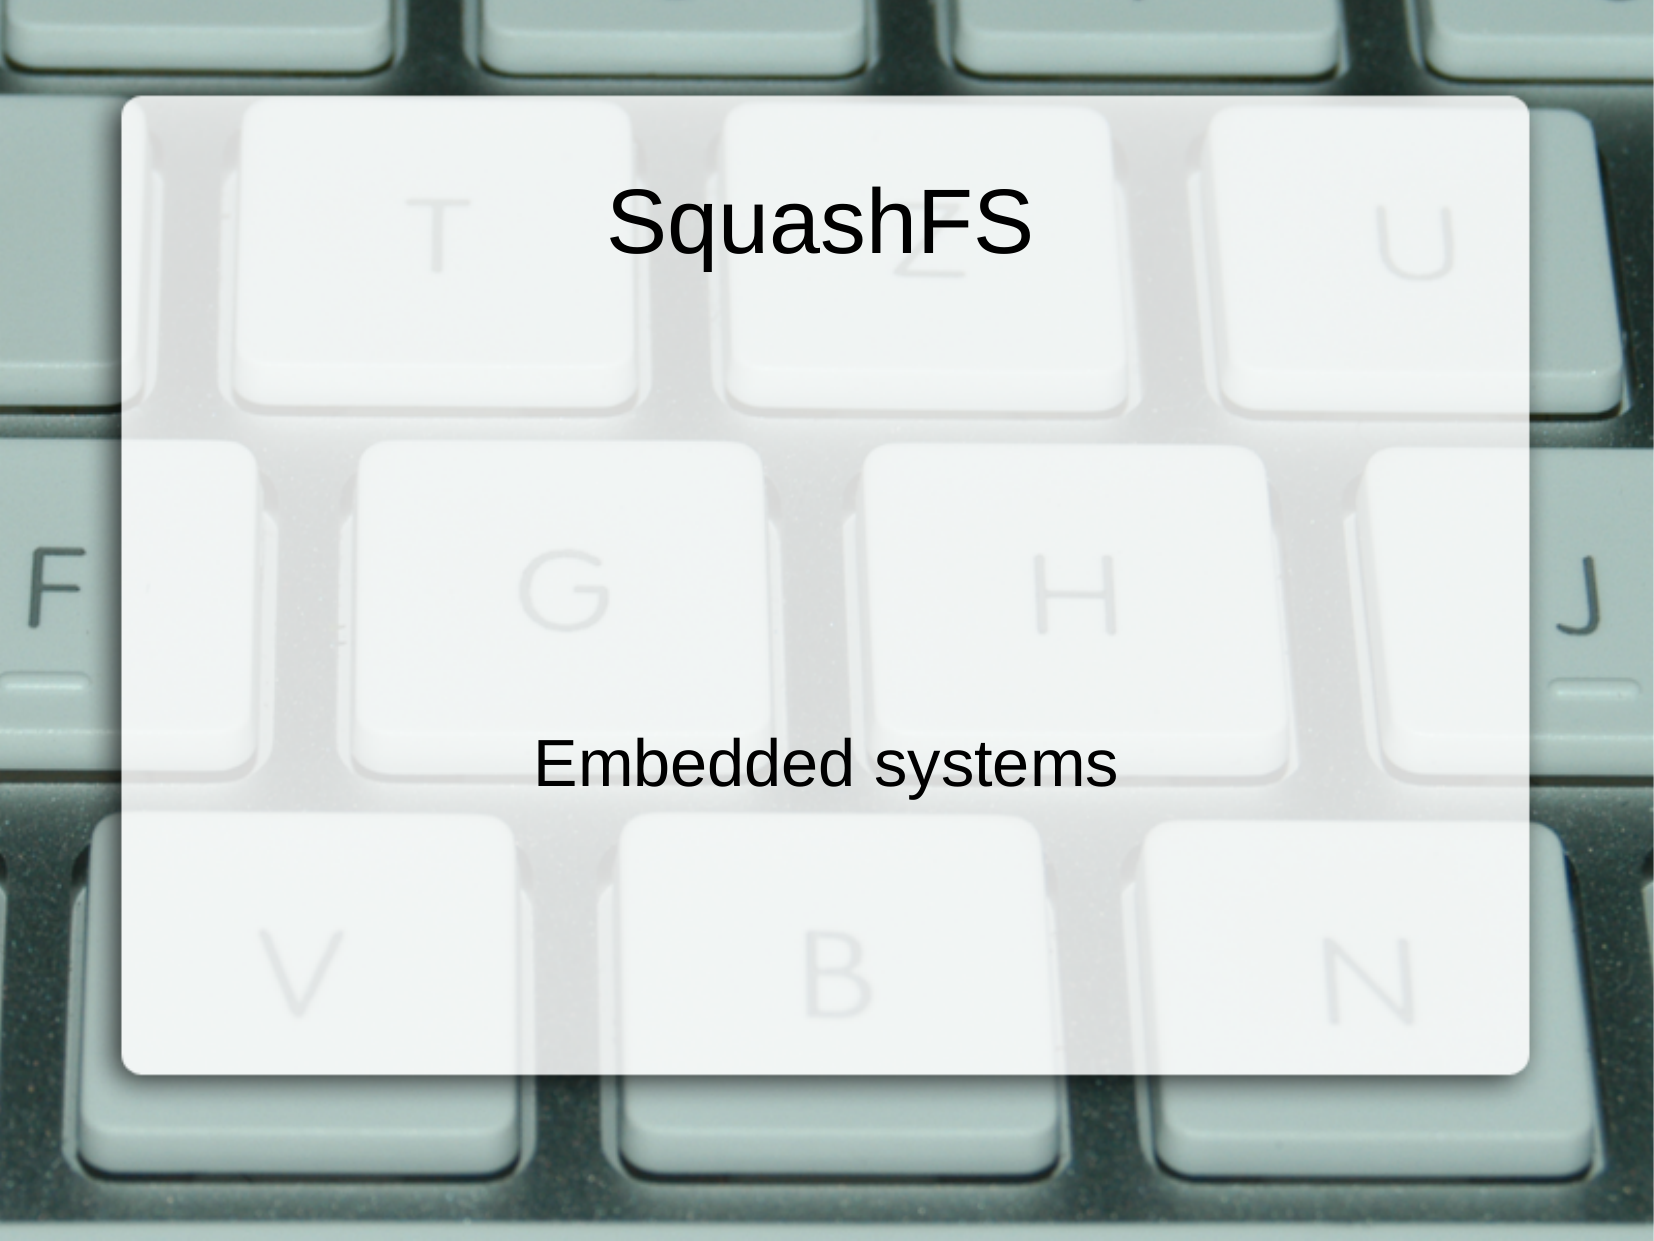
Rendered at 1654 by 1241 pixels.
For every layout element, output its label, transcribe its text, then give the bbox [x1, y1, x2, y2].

title SquashFS [135, 117, 1506, 325]
picture [0, 0, 1654, 1241]
subtitle Embedded systems [147, 354, 1506, 1173]
